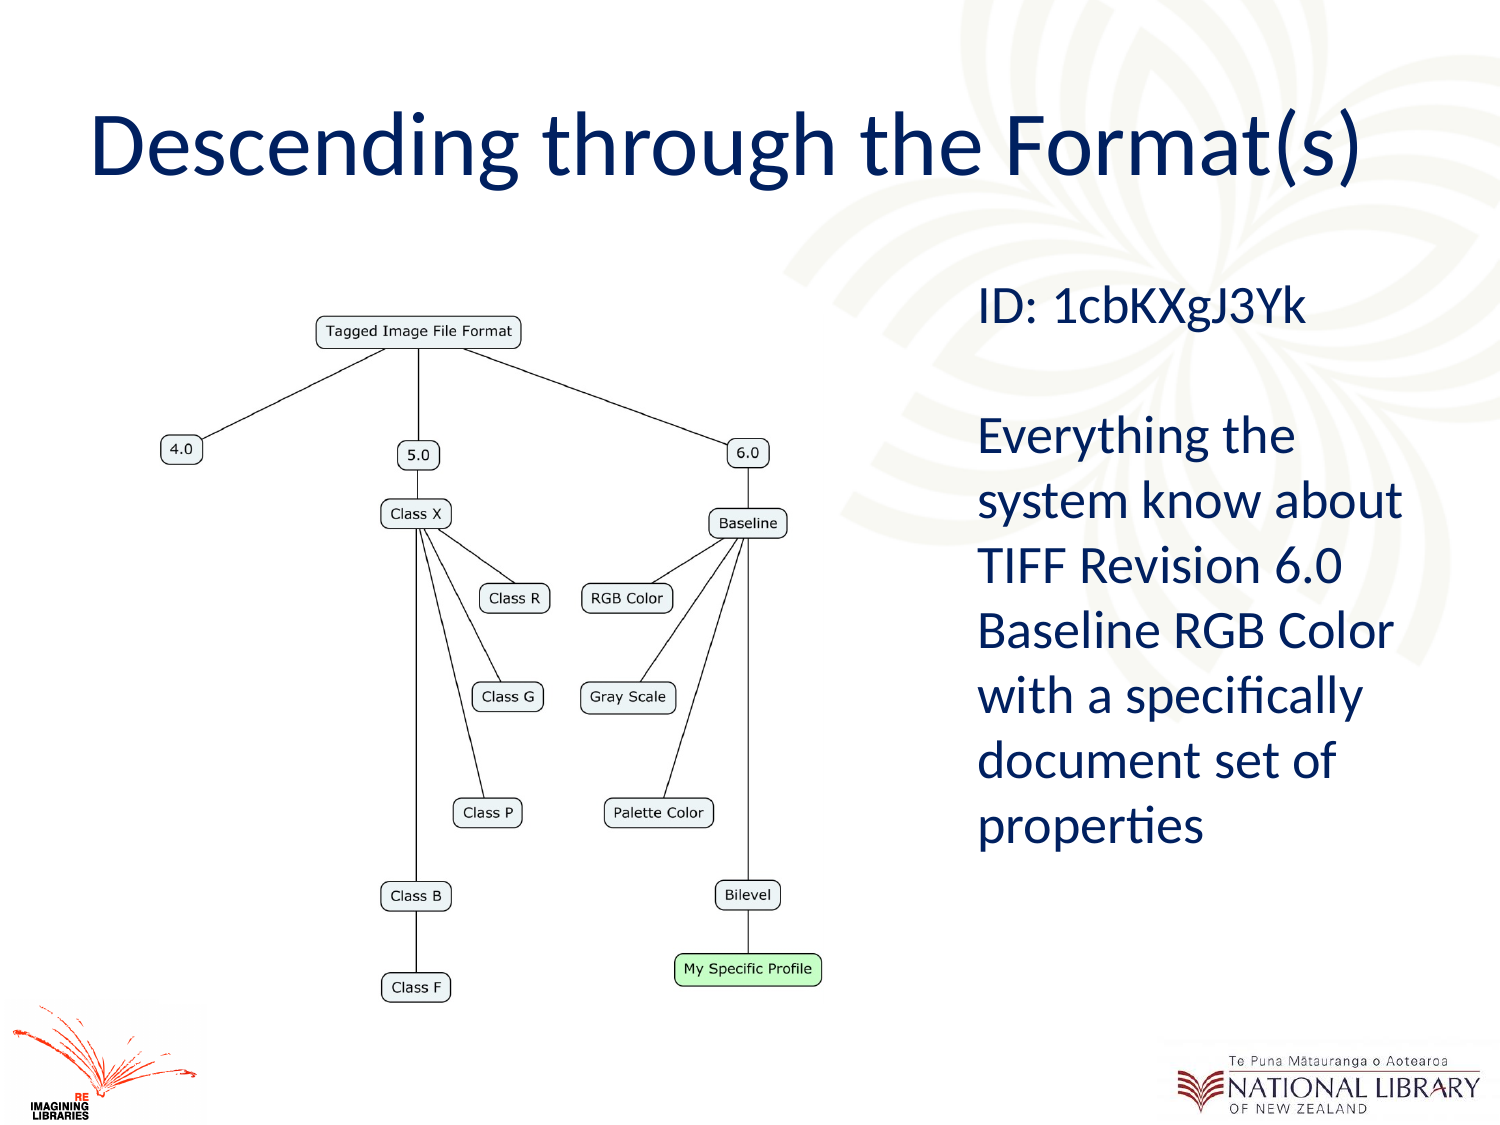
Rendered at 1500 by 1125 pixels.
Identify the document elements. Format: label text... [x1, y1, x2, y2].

text_box ID: 1cbKXgJ3Yk Everything the system know about TIFF Revision 6.0 Baseline RGB Color with a specifically document set of properties [962, 262, 1425, 1005]
picture [0, 0, 1500, 1125]
text_box Descending through the Format(s) [75, 45, 1425, 233]
